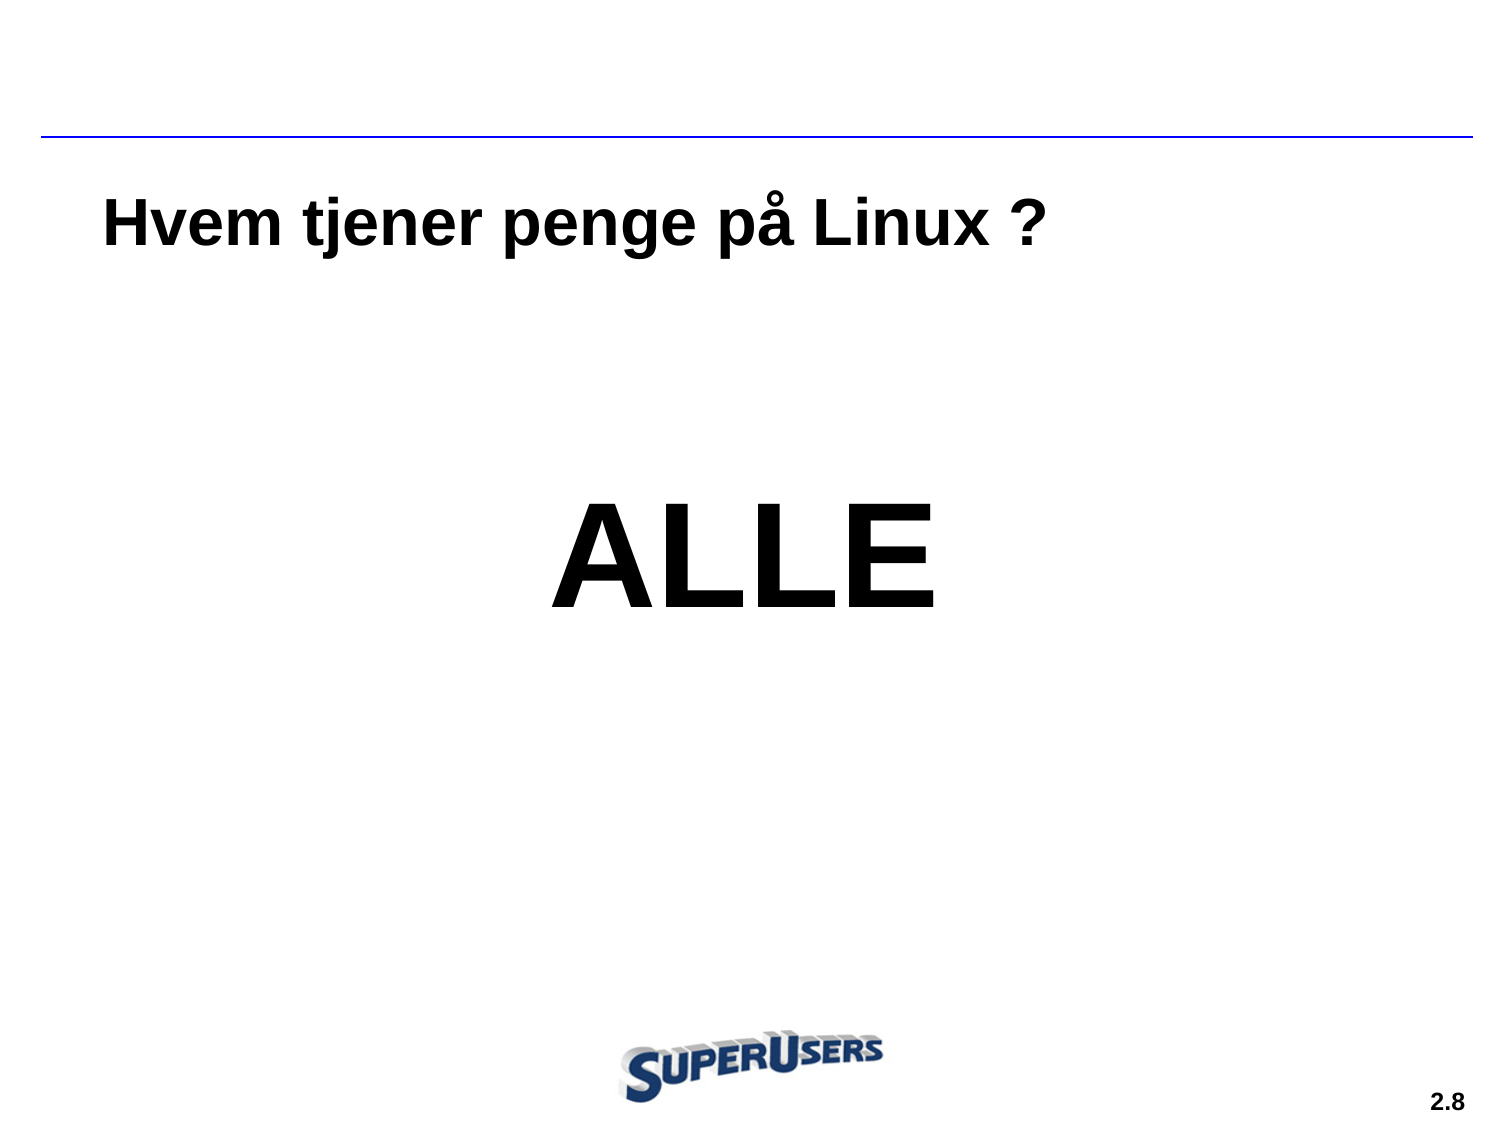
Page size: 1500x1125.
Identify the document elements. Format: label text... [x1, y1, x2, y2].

picture [592, 1015, 908, 1123]
list Hvem tjener penge på Linux ? [88, 180, 1398, 559]
list ALLE [534, 471, 966, 654]
